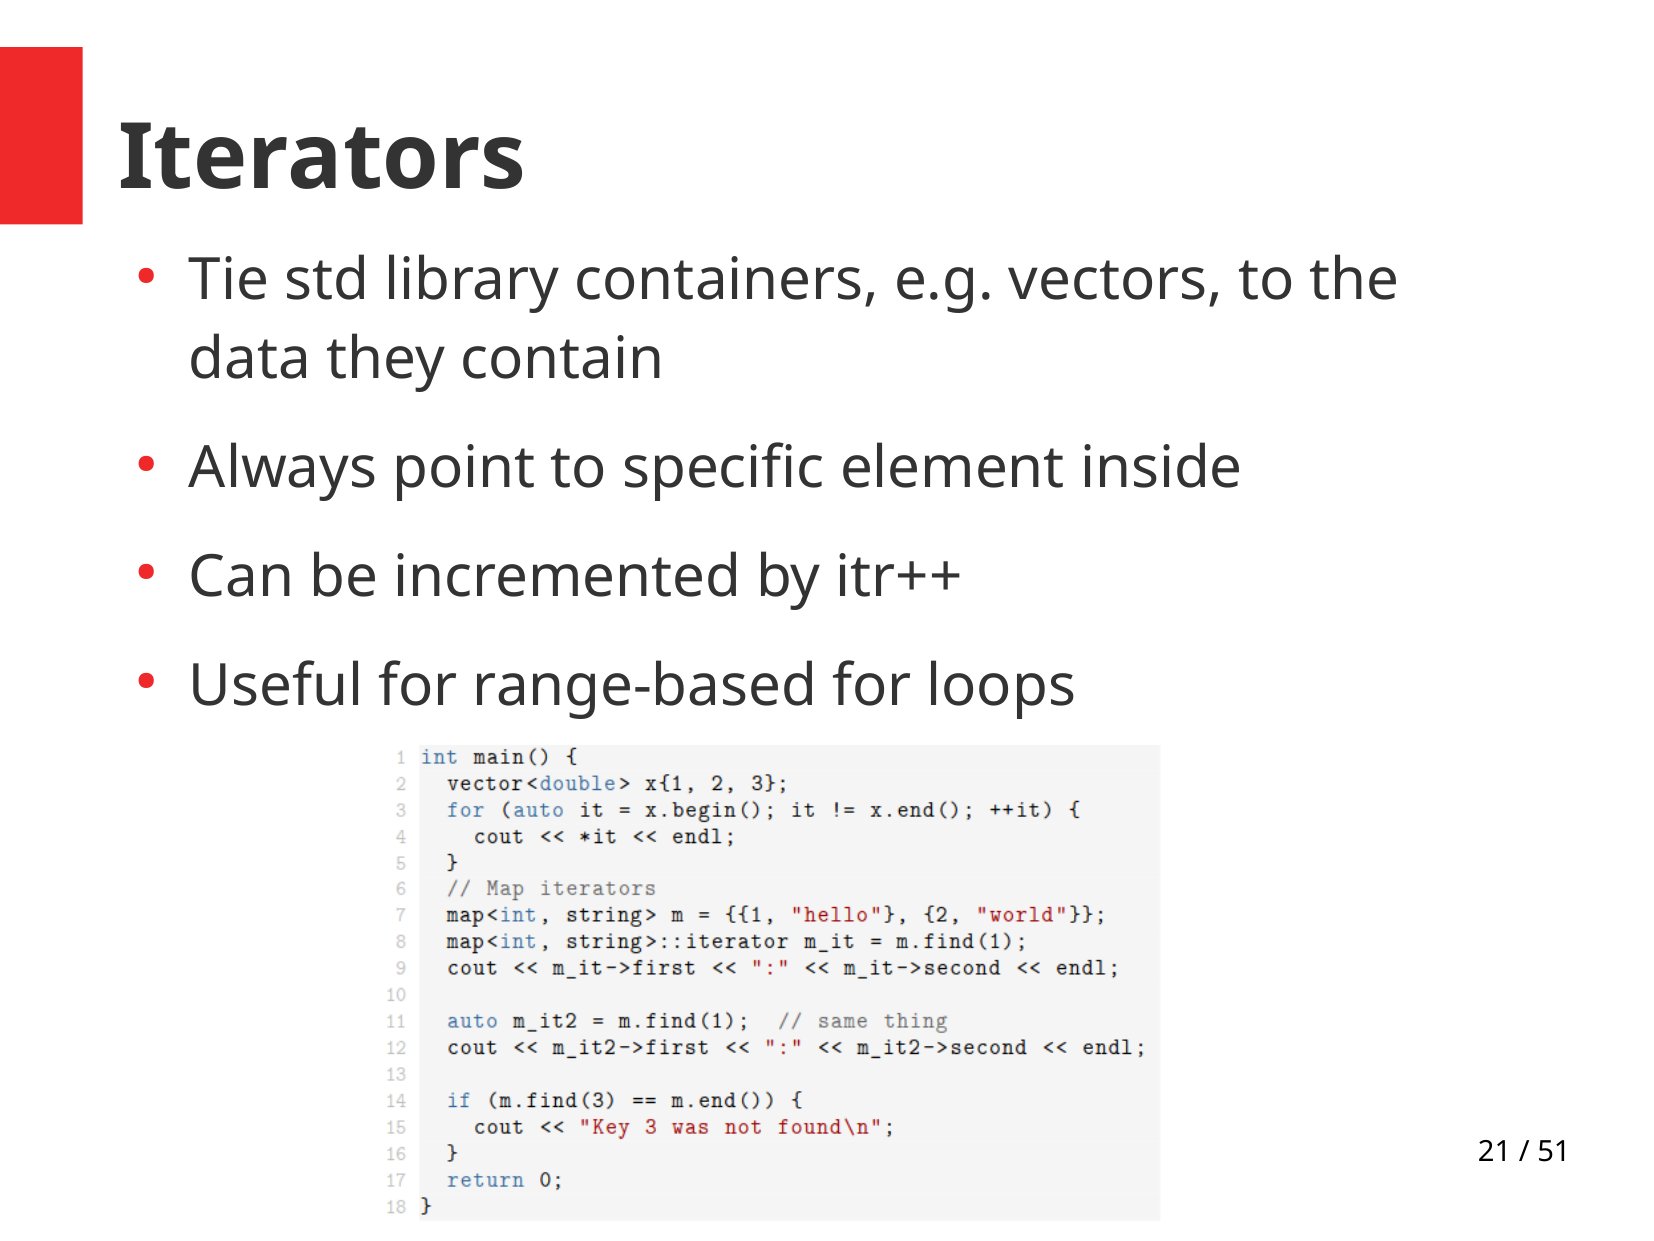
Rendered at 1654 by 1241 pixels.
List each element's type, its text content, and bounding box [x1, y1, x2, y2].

title Iterators [118, 49, 1571, 257]
picture [377, 732, 1170, 1228]
list Tie std library containers, e.g. vectors, to the data they contain Always point to specific element inside Can be incremented by itr++ Useful for range-based for loops [118, 237, 1536, 957]
